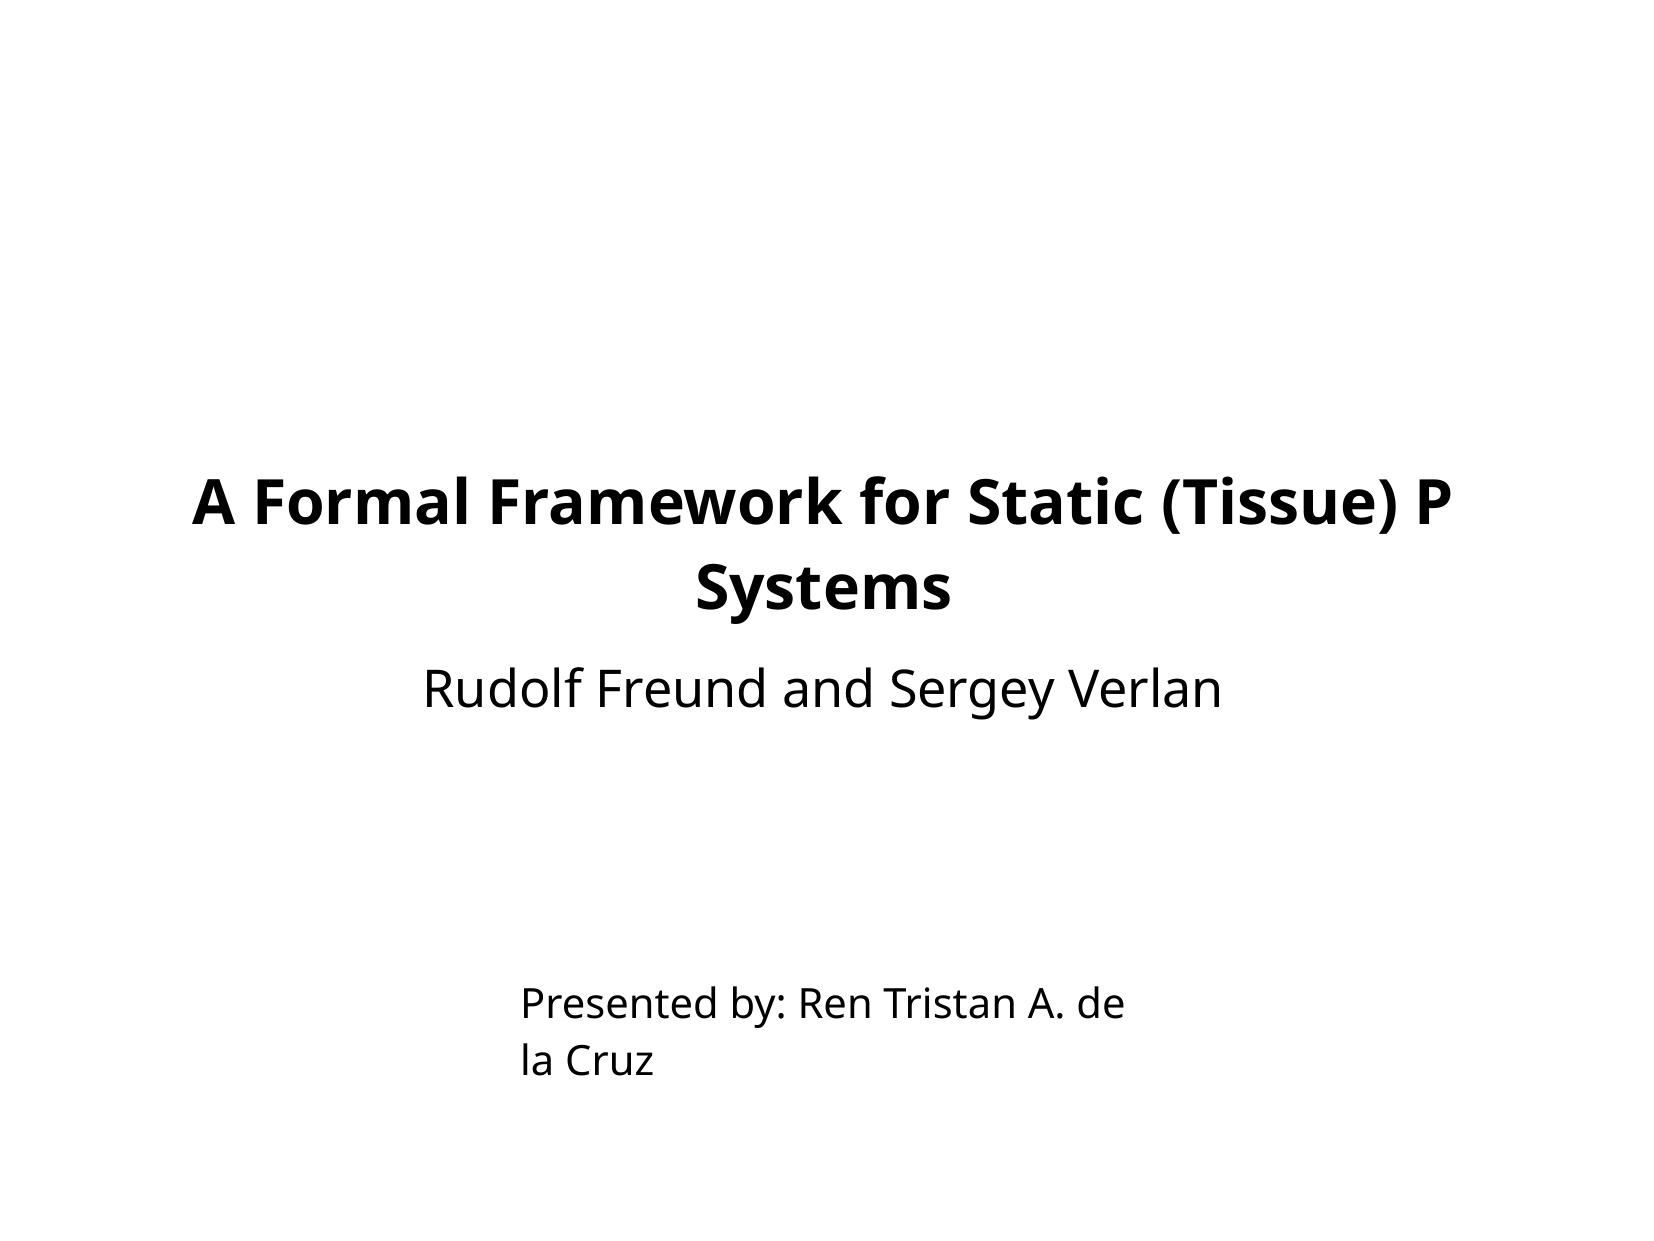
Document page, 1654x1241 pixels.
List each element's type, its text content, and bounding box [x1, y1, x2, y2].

text_box Presented by: Ren Tristan A. de la Cruz [505, 966, 1175, 1037]
text_box A Formal Framework for Static (Tissue) P Systems Rudolf Freund and Sergey Verlan [171, 450, 1477, 641]
